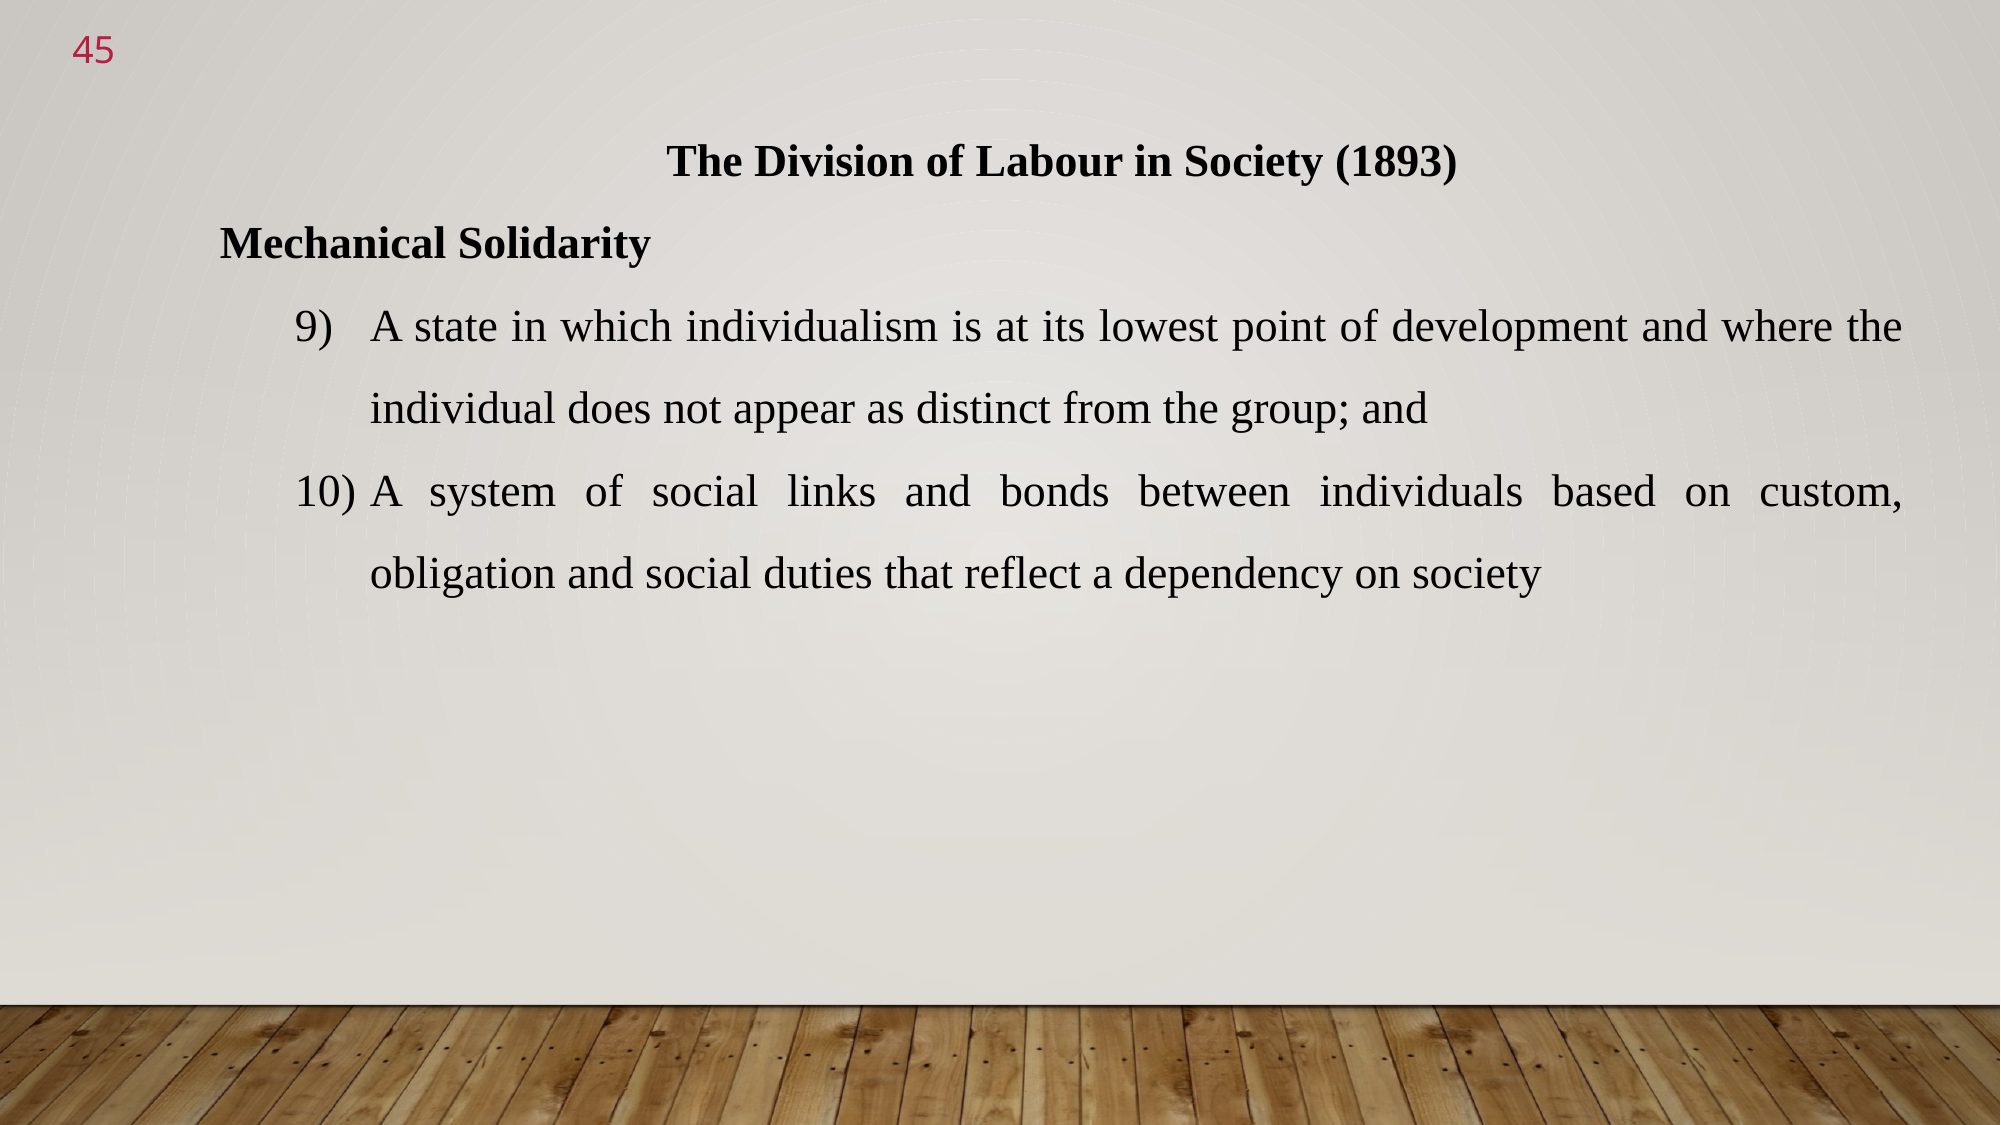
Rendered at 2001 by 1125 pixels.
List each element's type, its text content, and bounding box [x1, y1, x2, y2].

text_box The Division of Labour in Society (1893) Mechanical Solidarity A state in which individualism is at its lowest point of development and where the individual does not appear as distinct from the group; and A system of social links and bonds between individuals based on custom, obligation and social duties that reflect a dependency on society [130, 95, 1920, 606]
picture [0, 1005, 2000, 1125]
slide_number 21 [0, 18, 131, 102]
